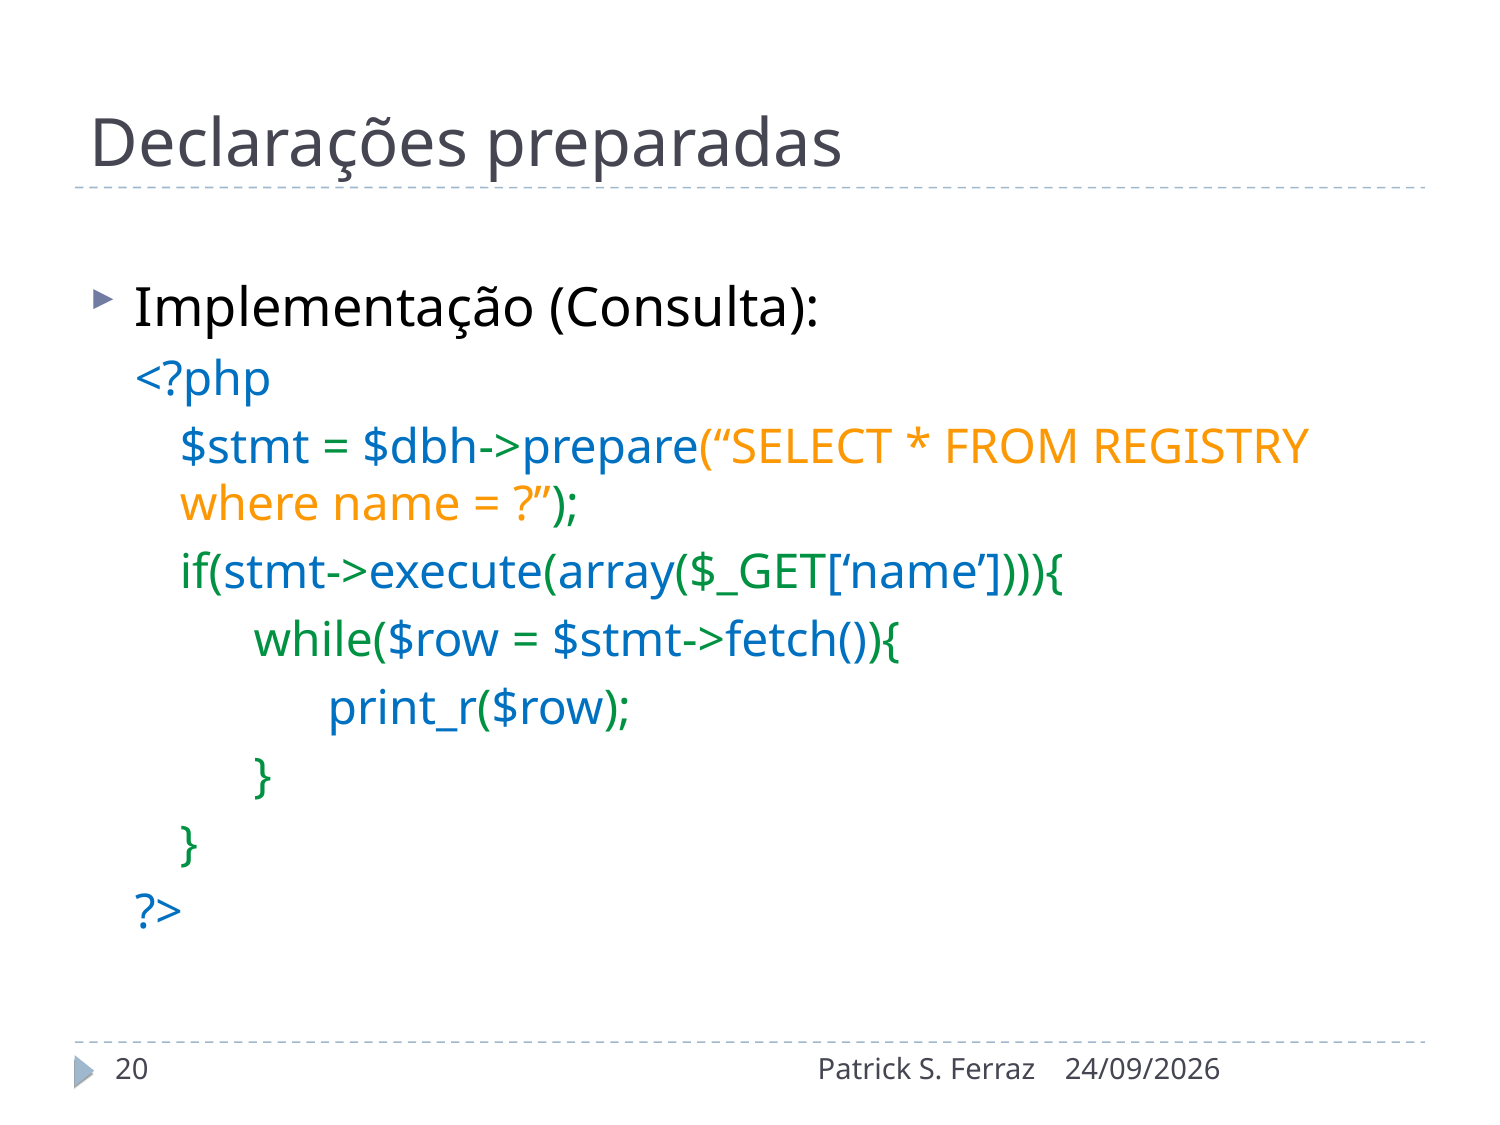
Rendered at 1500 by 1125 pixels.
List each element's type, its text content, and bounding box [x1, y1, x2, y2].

title Declarações preparadas [75, 24, 1425, 188]
list Implementação (Consulta): <?php $stmt = $dbh->prepare(“SELECT * FROM REGISTRY where name = ?”); if(stmt->execute(array($_GET[‘name’]))){ while($row = $stmt->fetch()){ print_r($row); } } ?> [75, 200, 1425, 1010]
slide_number <número> [100, 1042, 426, 1103]
slide_number 08/07/2017 [1051, 1042, 1426, 1103]
footer Patrick S. Ferraz [475, 1042, 1051, 1103]
